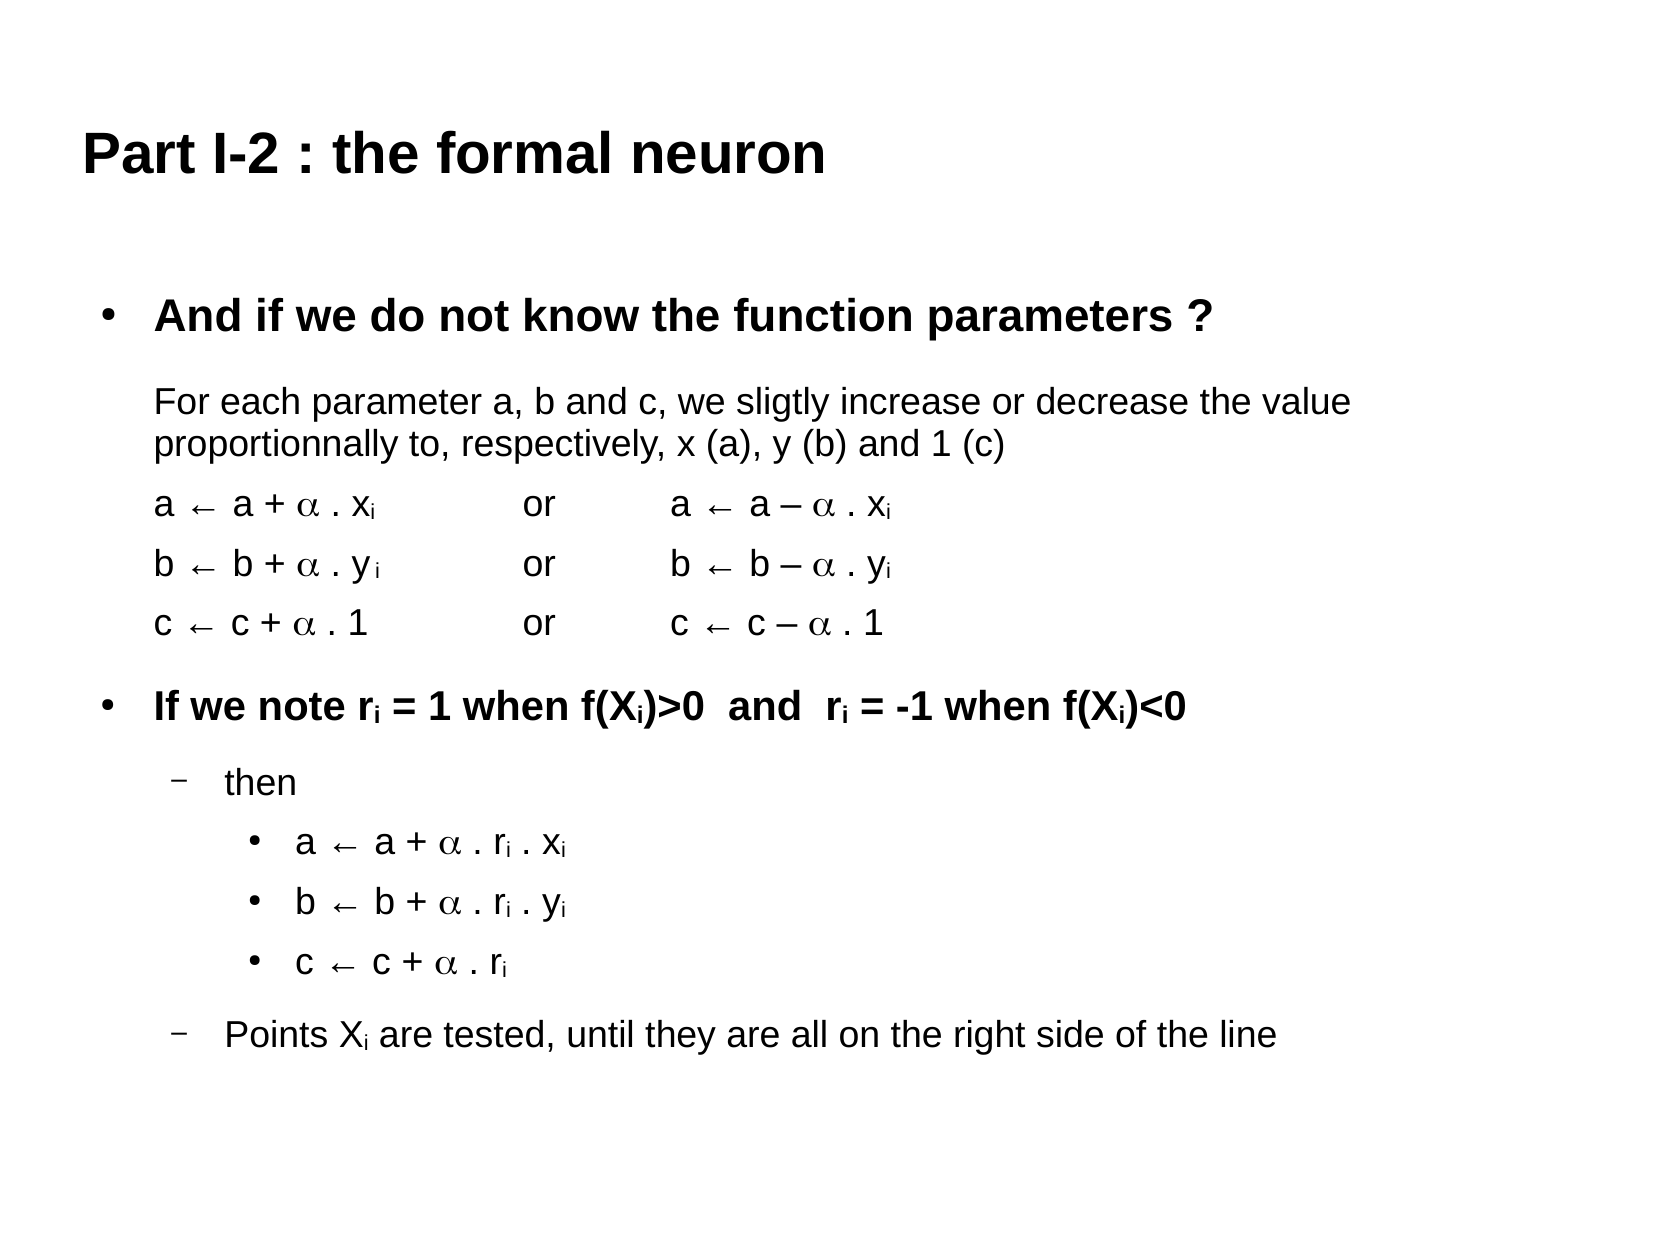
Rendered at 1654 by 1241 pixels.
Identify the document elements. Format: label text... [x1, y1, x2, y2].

title Part I-2 : the formal neuron [82, 49, 1571, 257]
list And if we do not know the function parameters ? For each parameter a, b and c, we sligtly increase or decrease the value proportionnally to, respectively, x (a), y (b) and 1 (c) a ← a + a . xi or a ← a – a . xi b ← b + a . y i or b ← b – a . yi c ← c + a . 1 or c ← c – a . 1 If we note ri = 1 when f(Xi)>0 and ri = -1 when f(Xi)<0 then a ← a + a . ri . xi b ← b + a . ri . yi c ← c + a . ri Points Xi are tested, until they are all on the right side of the line [82, 290, 1595, 1241]
